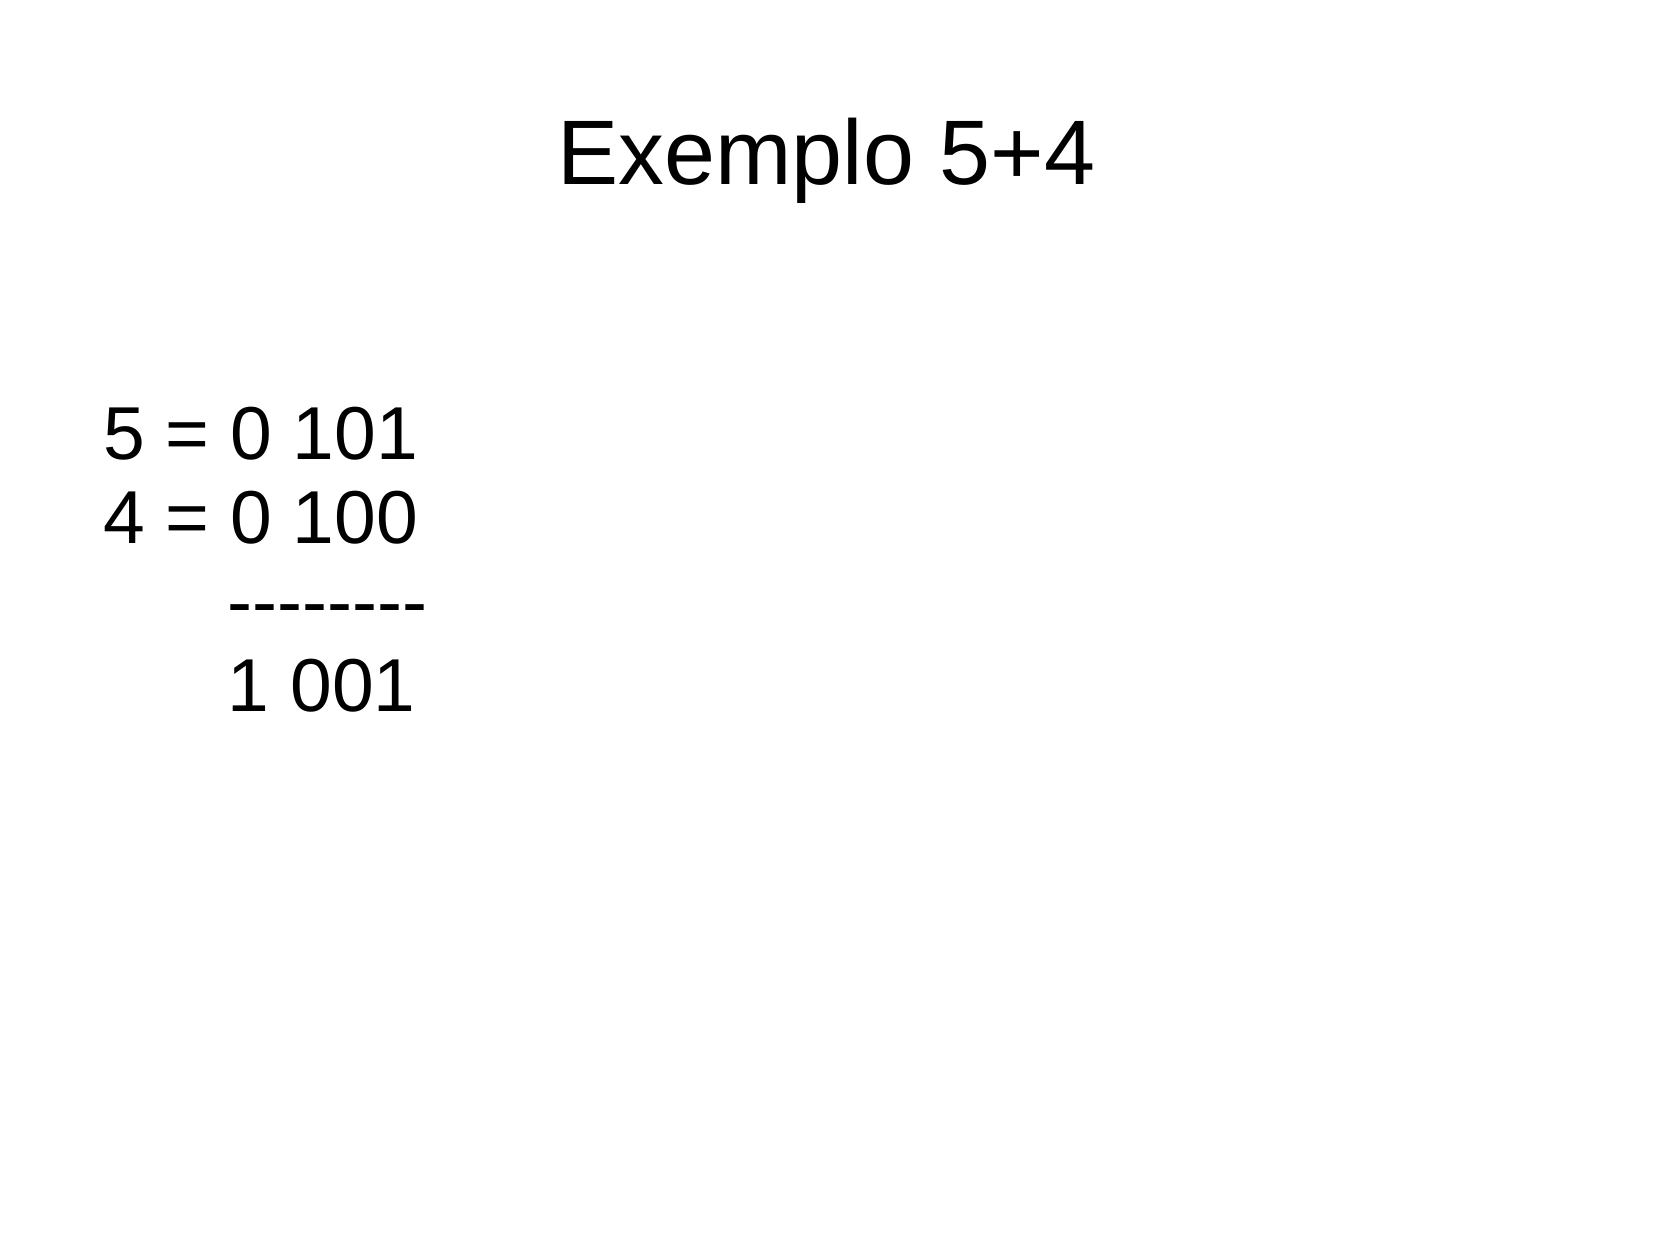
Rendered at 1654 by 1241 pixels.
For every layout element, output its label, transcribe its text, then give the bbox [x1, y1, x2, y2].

title Exemplo 5+4 [82, 49, 1571, 257]
text_box 5 = 0 101 4 = 0 100 -------- 1 001 [88, 383, 1239, 1143]
